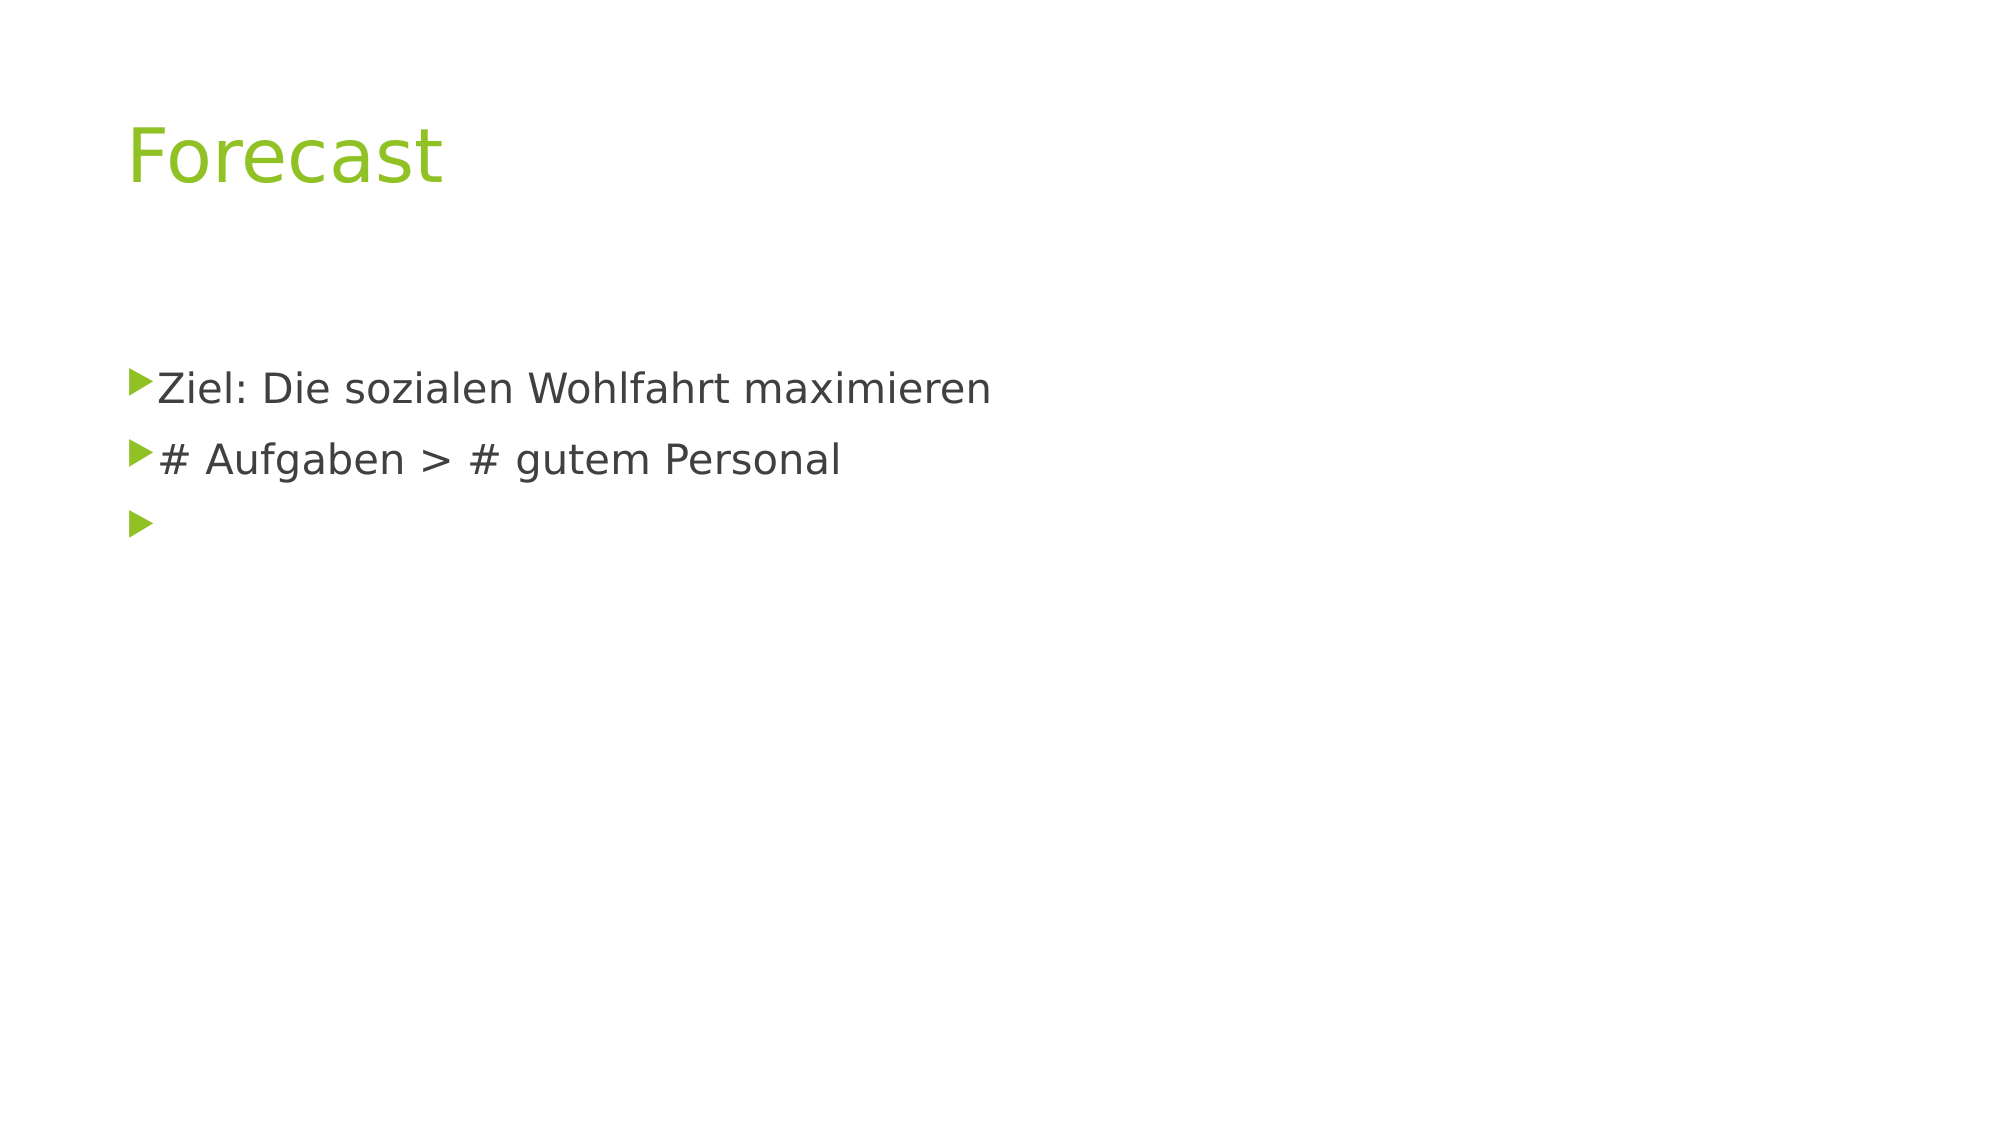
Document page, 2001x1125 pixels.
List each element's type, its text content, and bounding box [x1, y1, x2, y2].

list Ziel: Die sozialen Wohlfahrt maximieren # Aufgaben > # gutem Personal [111, 354, 1522, 992]
title Forecast [111, 99, 1522, 317]
